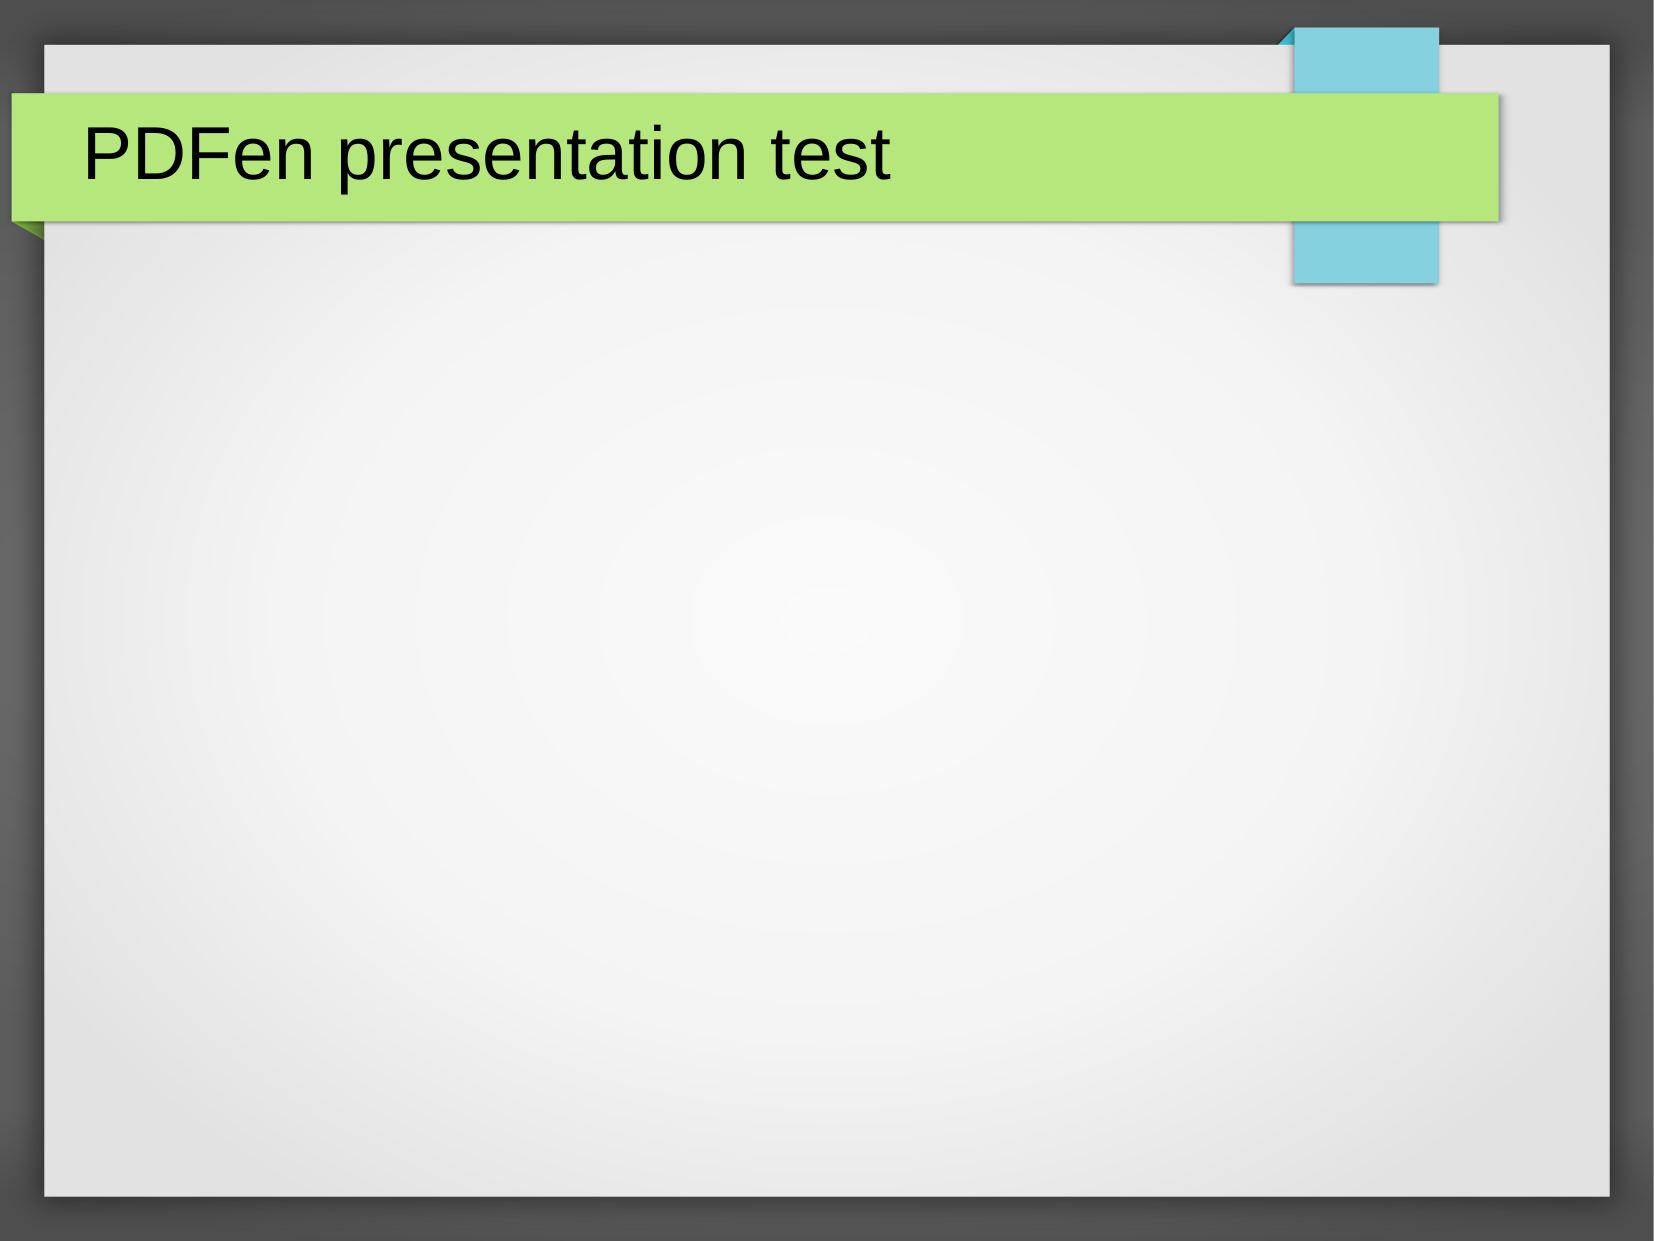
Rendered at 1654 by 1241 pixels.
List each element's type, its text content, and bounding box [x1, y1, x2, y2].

picture [0, 0, 1654, 1241]
title PDFen presentation test [82, 94, 1264, 213]
